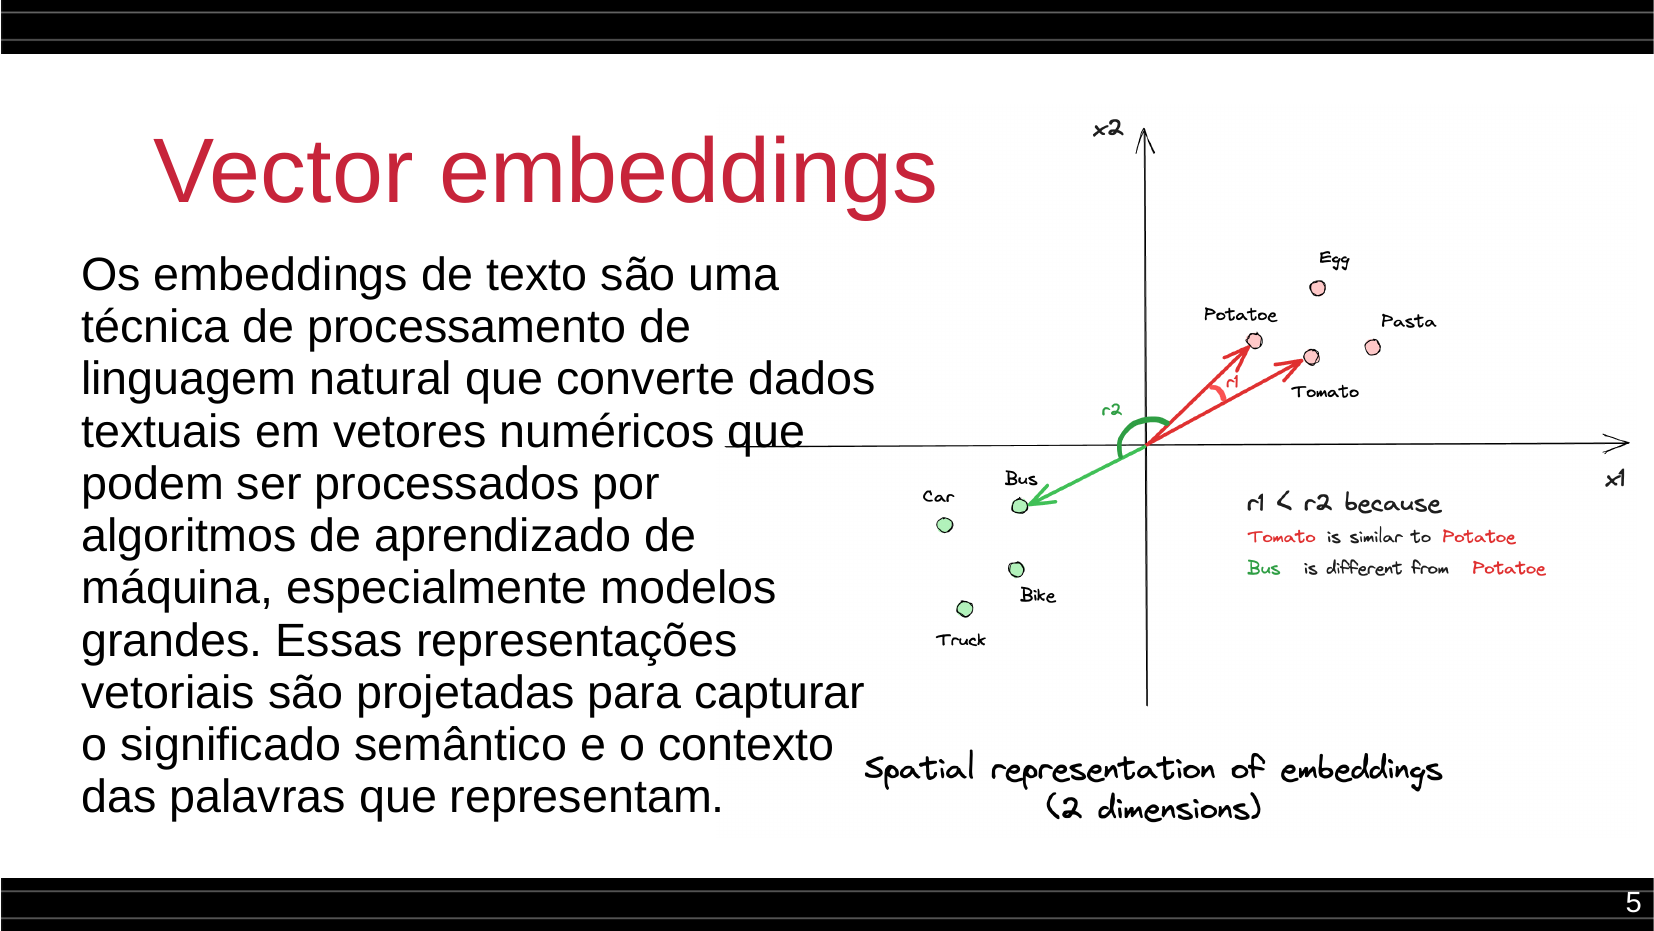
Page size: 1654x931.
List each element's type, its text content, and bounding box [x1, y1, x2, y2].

title Vector embeddings [82, 92, 1571, 249]
list Os embeddings de texto são uma técnica de processamento de linguagem natural que converte dados textuais em vetores numéricos que podem ser processados por algoritmos de aprendizado de máquina, especialmente modelos grandes. Essas representações vetoriais são projetadas para capturar o significado semântico e o contexto das palavras que representam. [31, 248, 886, 863]
picture [886, 104, 1637, 838]
picture [1, 0, 1654, 54]
picture [1, 878, 1654, 931]
